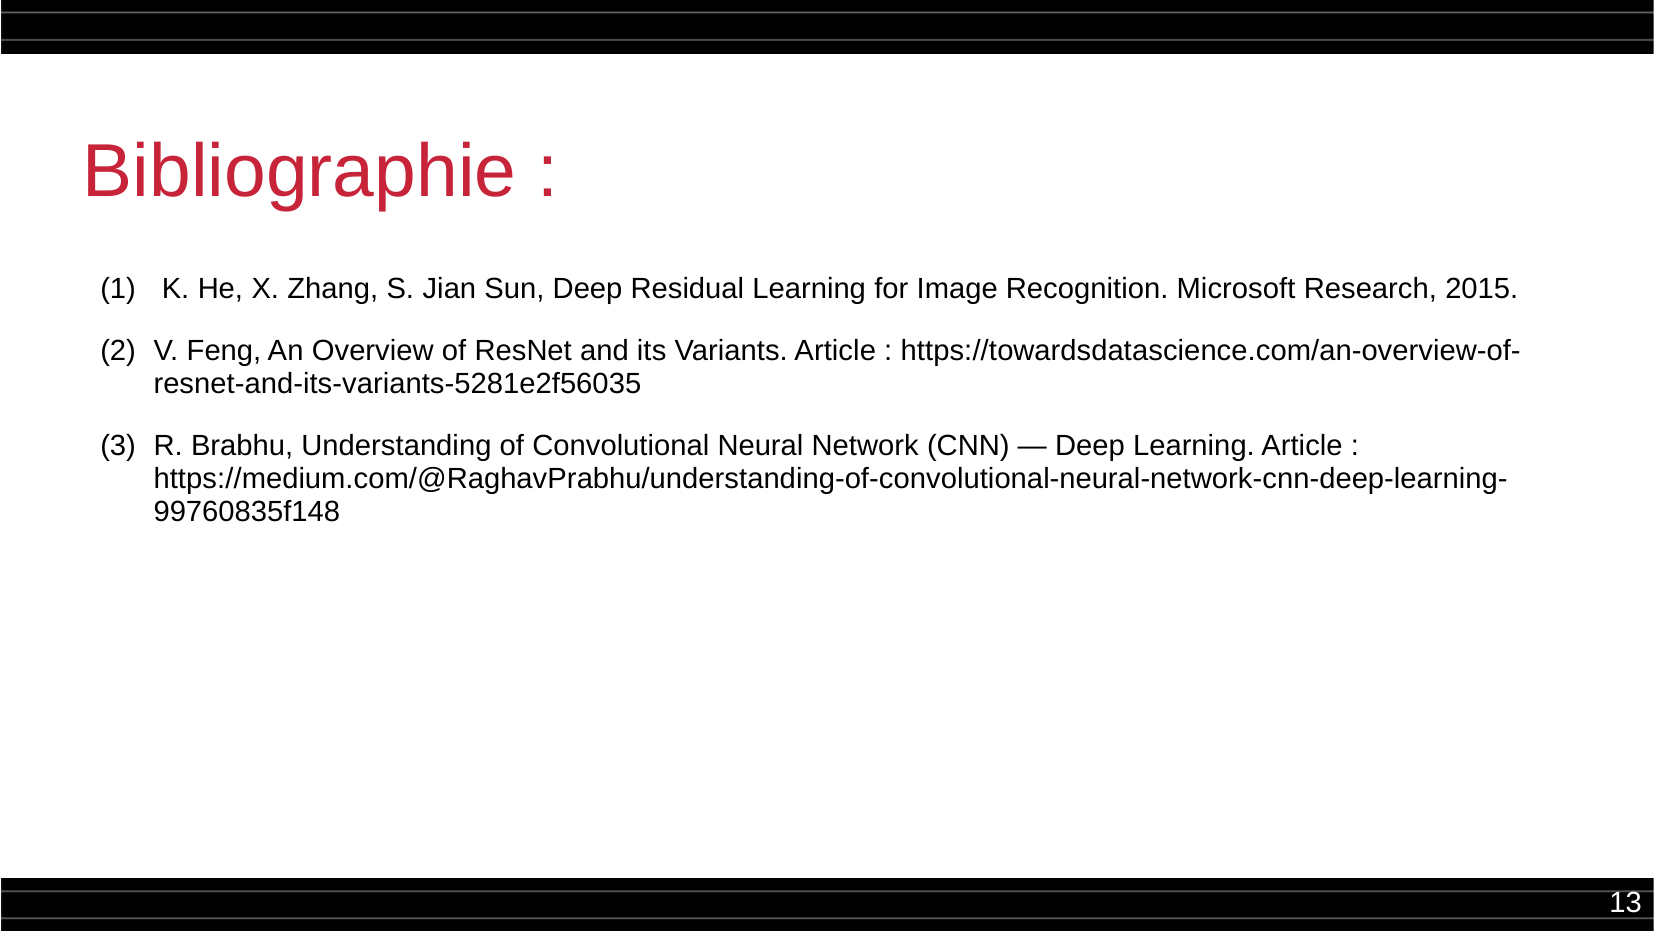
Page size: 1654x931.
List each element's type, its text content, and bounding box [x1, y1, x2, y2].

title Bibliographie : [82, 92, 1571, 249]
list K. He, X. Zhang, S. Jian Sun, Deep Residual Learning for Image Recognition. Microsoft Research, 2015. V. Feng, An Overview of ResNet and its Variants. Article : https://towardsdatascience.com/an-overview-of-resnet-and-its-variants-5281e2f56035 R. Brabhu, Understanding of Convolutional Neural Network (CNN) — Deep Learning. Article : https://medium.com/@RaghavPrabhu/understanding-of-convolutional-neural-network-cnn-deep-learning-99760835f148 [82, 271, 1571, 758]
picture [1, 878, 1654, 931]
picture [1, 0, 1654, 54]
